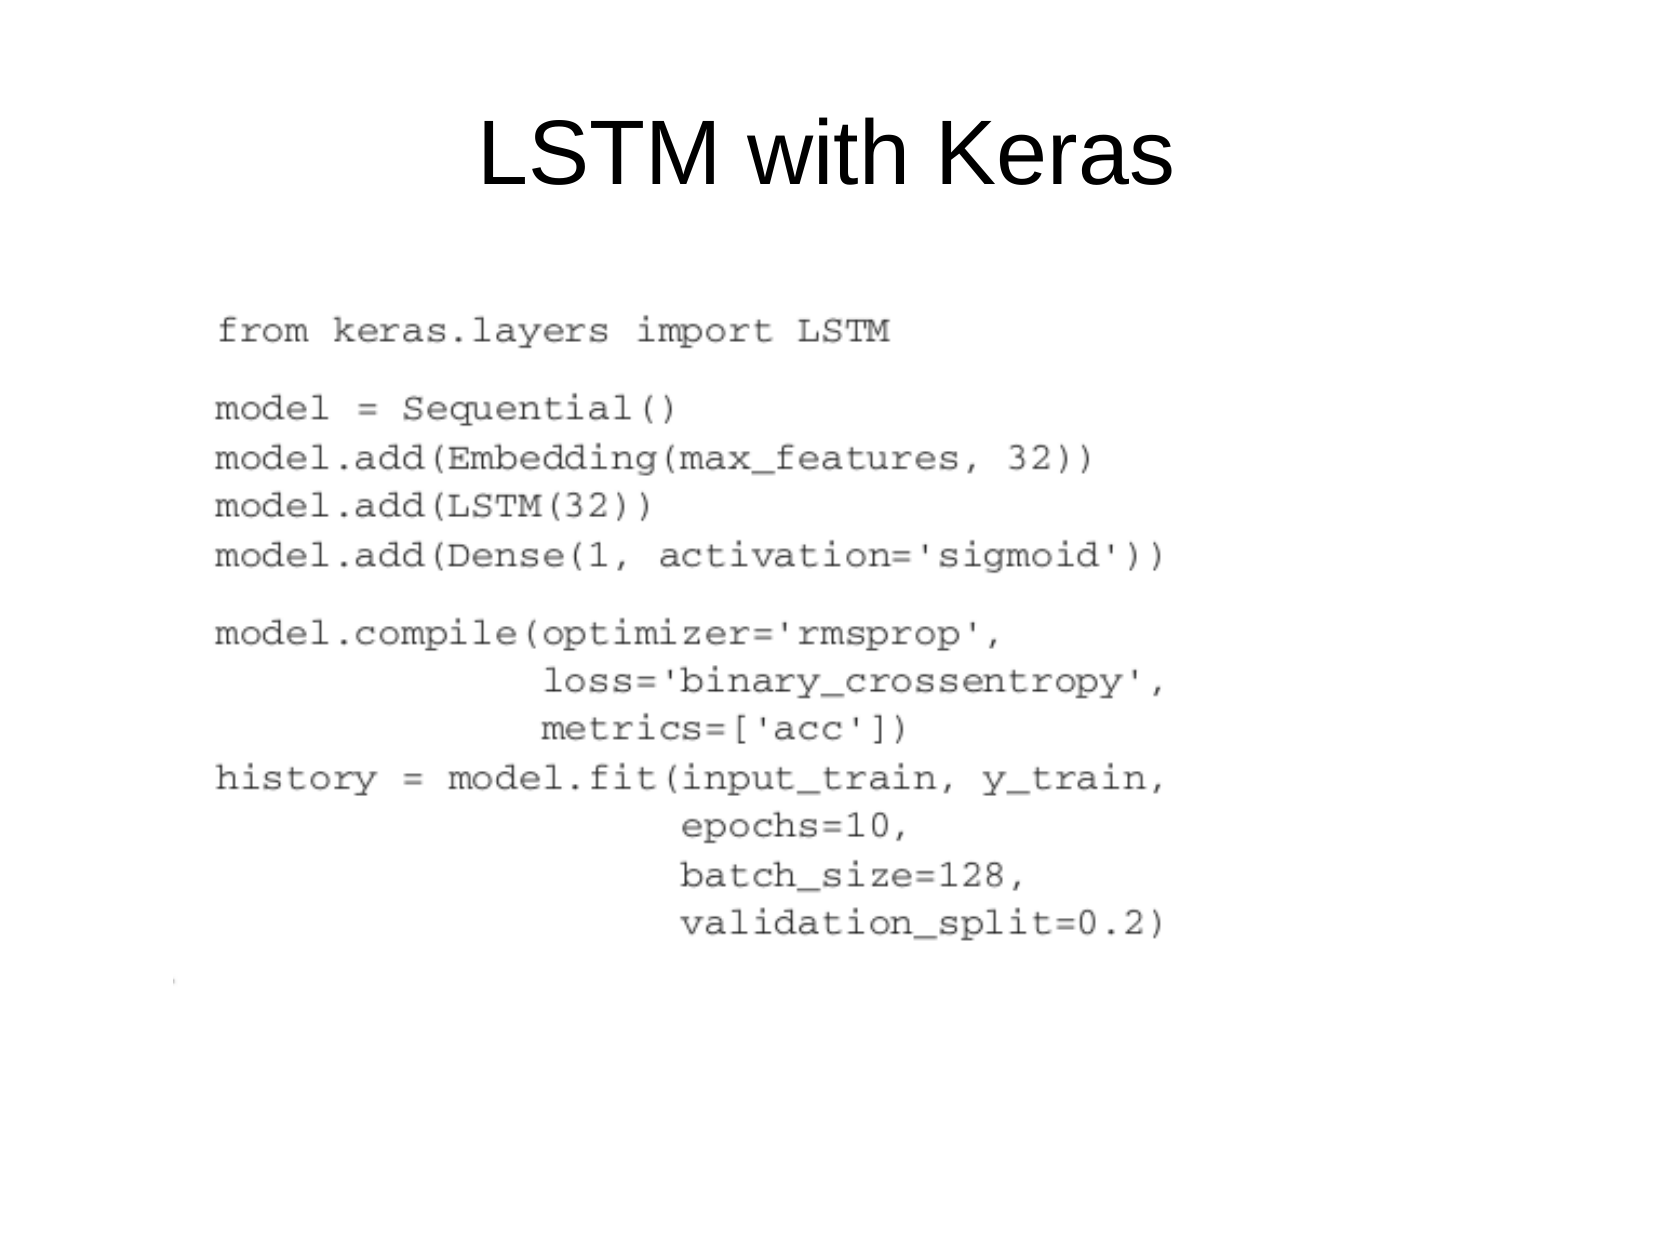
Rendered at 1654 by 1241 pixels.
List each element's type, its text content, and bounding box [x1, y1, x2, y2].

picture [173, 290, 1448, 1010]
title LSTM with Keras [82, 49, 1571, 257]
